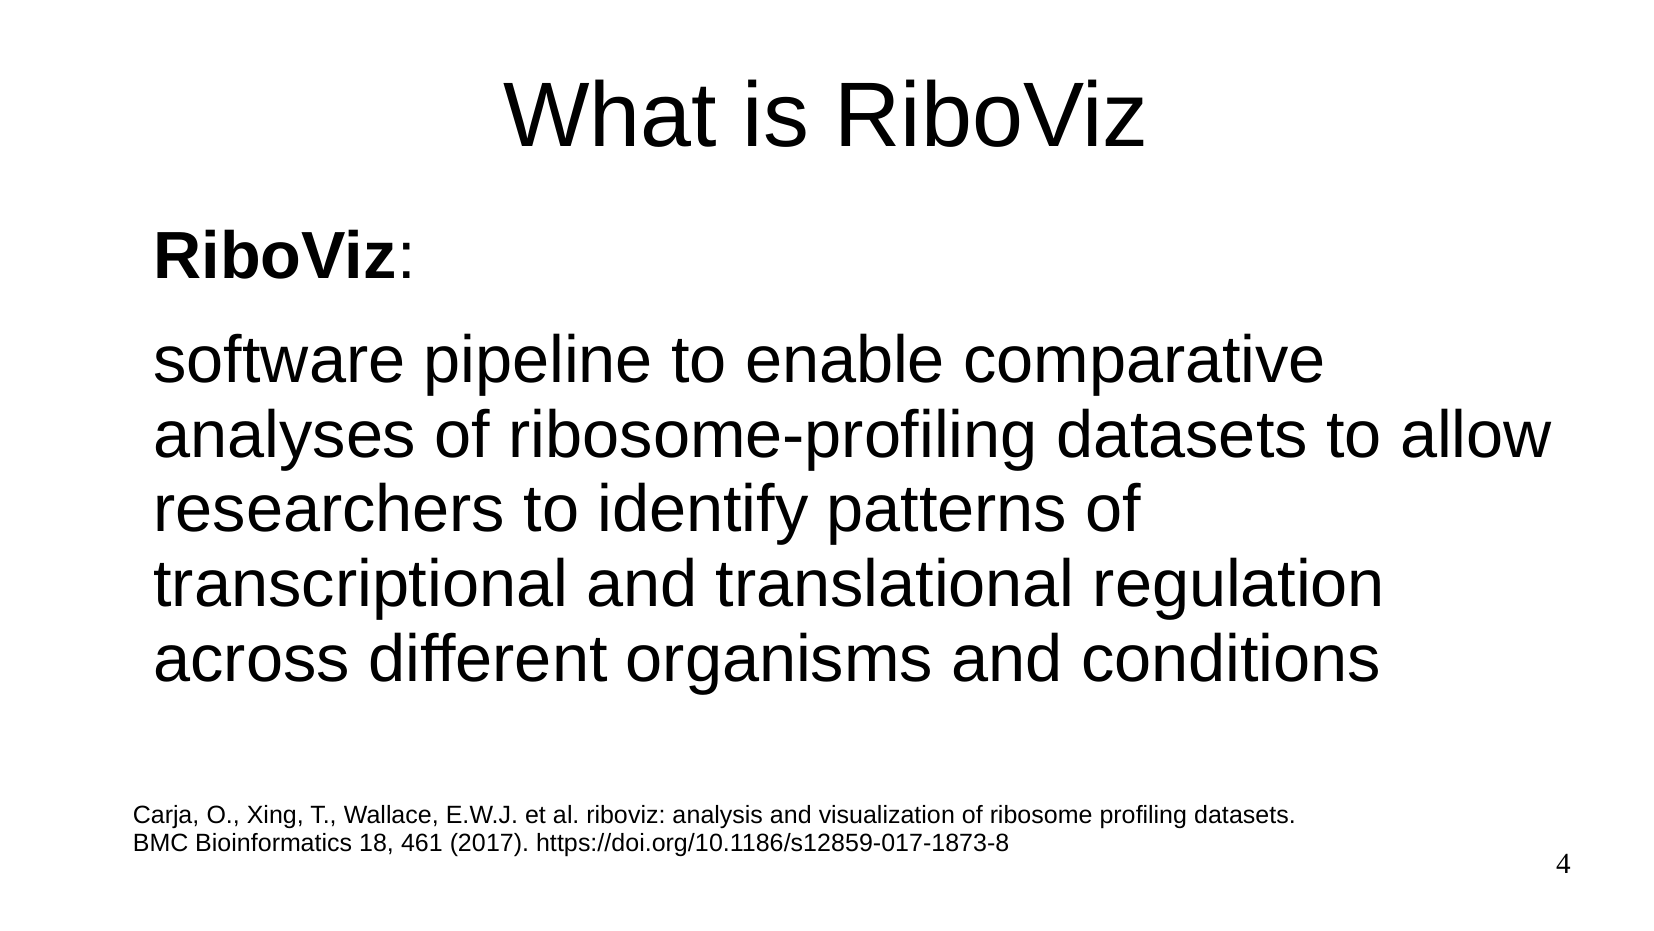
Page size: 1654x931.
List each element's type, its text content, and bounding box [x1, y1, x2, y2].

title What is RiboViz [82, 37, 1571, 193]
text_box Carja, O., Xing, T., Wallace, E.W.J. et al. riboviz: analysis and visualization of ribosome profiling datasets. BMC Bioinformatics 18, 461 (2017). https://doi.org/10.1186/s12859-017-1873-8 [118, 792, 1323, 864]
list RiboViz: software pipeline to enable comparative analyses of ribosome-profiling datasets to allow researchers to identify patterns of transcriptional and translational regulation across different organisms and conditions [82, 217, 1571, 758]
